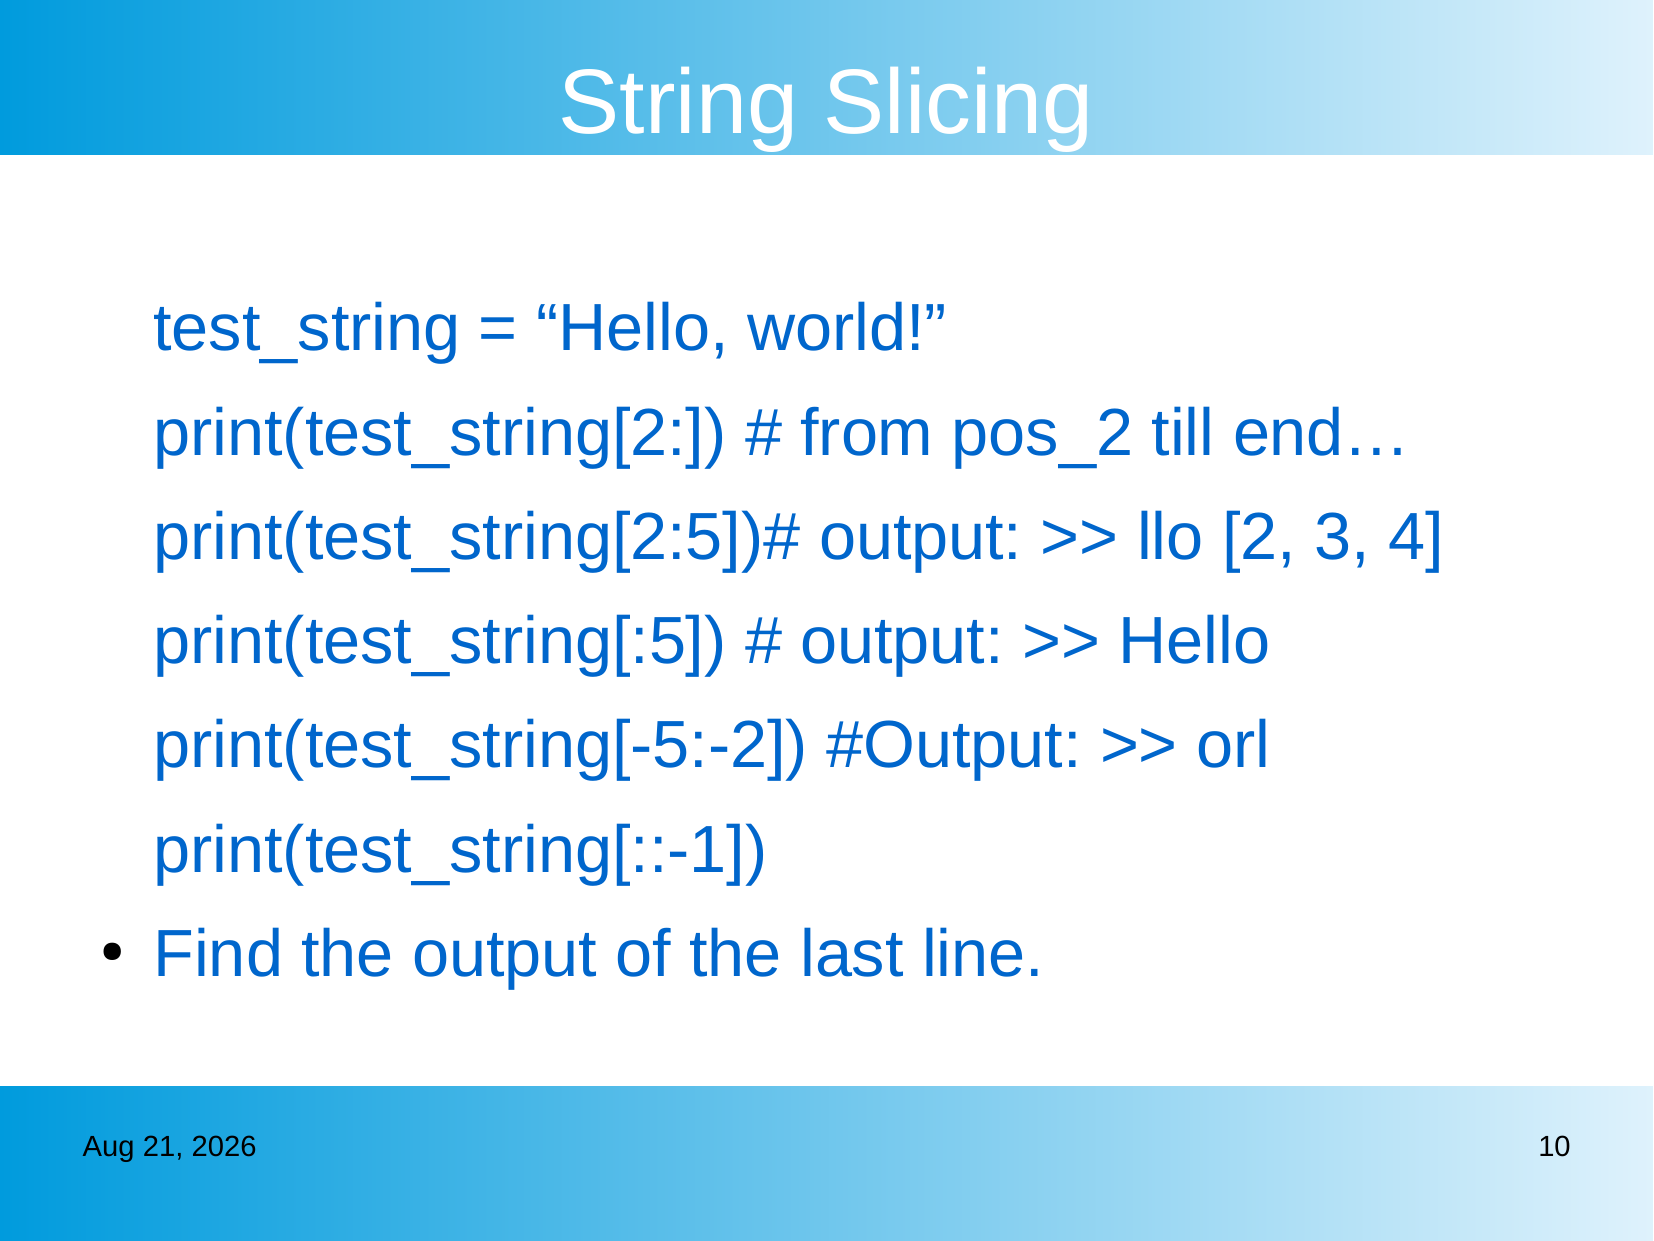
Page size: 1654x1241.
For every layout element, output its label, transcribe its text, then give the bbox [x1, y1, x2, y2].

list test_string = “Hello, world!” print(test_string[2:]) # from pos_2 till end… print(test_string[2:5])# output: >> llo [2, 3, 4] print(test_string[:5]) # output: >> Hello print(test_string[-5:-2]) #Output: >> orl print(test_string[::-1]) Find the output of the last line. [82, 290, 1571, 1010]
title String Slicing [82, 49, 1571, 155]
